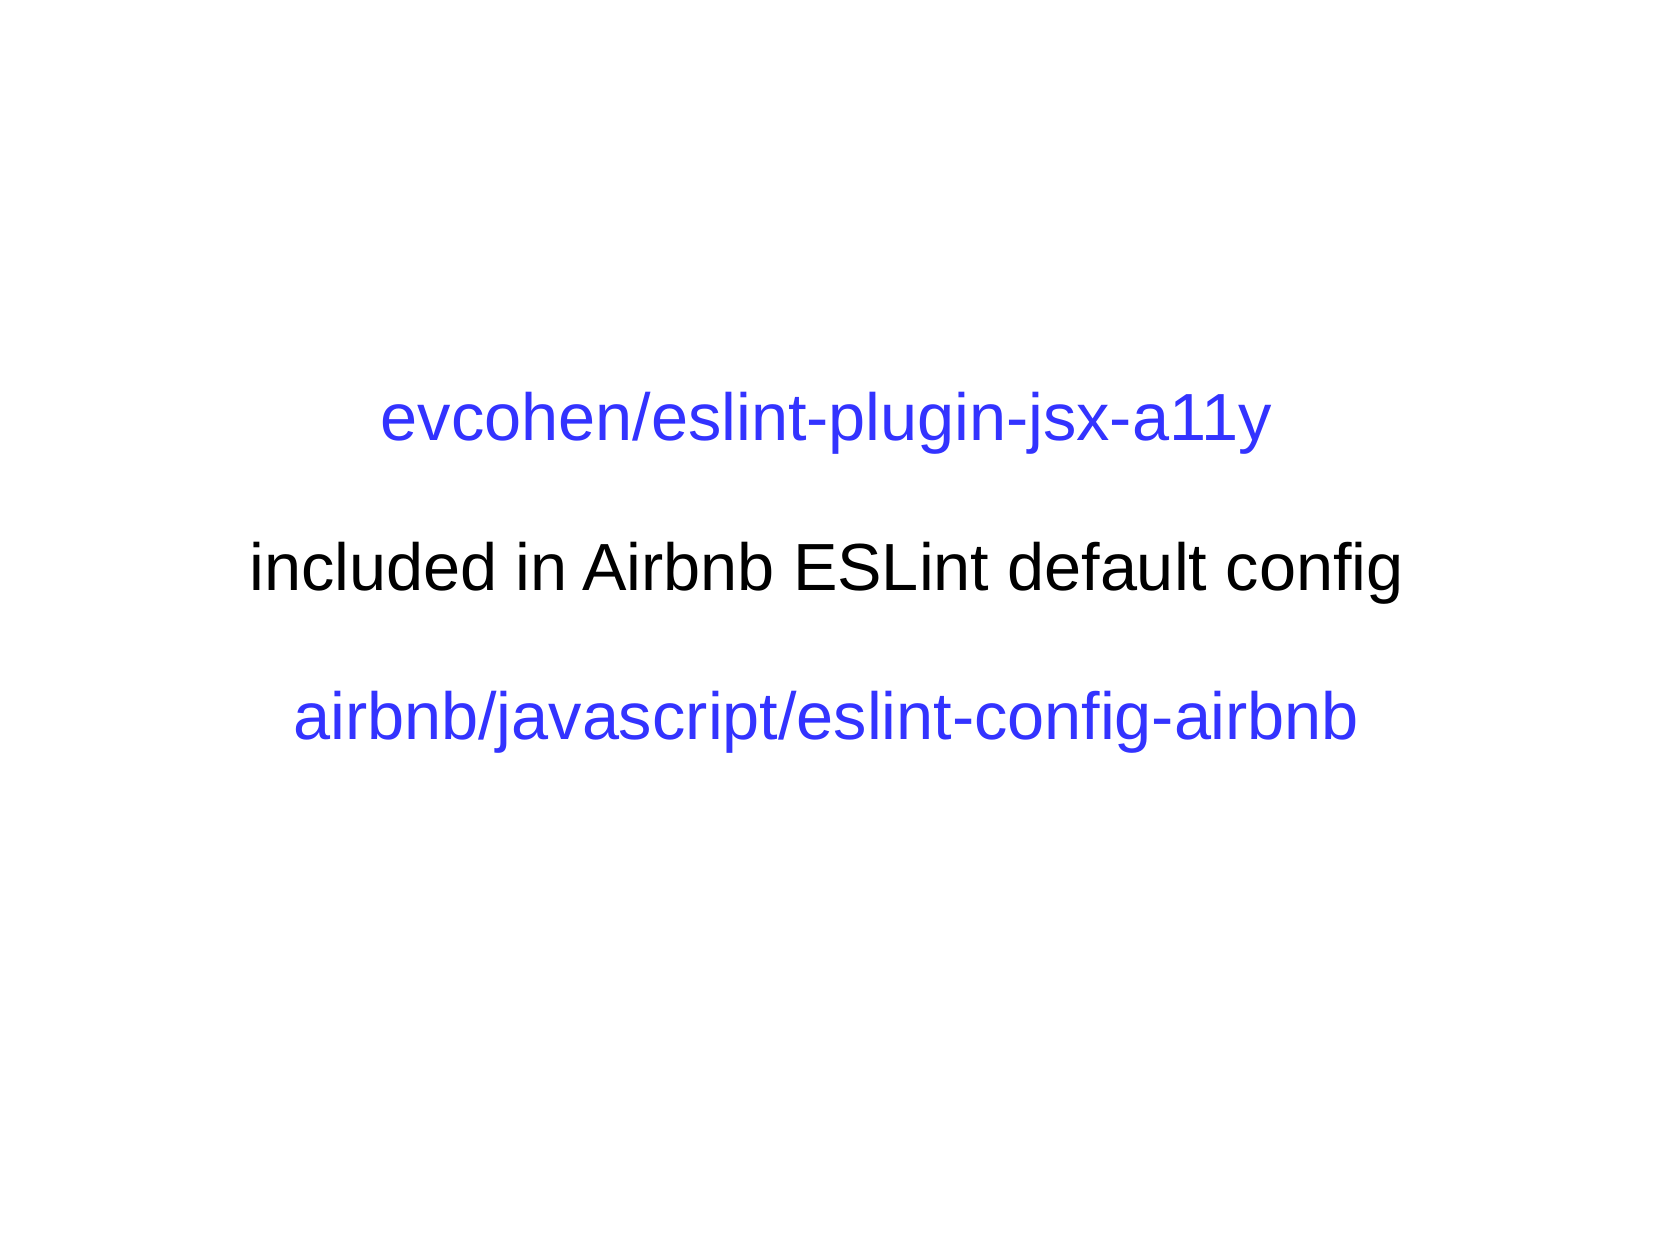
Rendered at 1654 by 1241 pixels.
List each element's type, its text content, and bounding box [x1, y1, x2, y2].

subtitle evcohen/eslint-plugin-jsx-a11y included in Airbnb ESLint default config airbnb/javascript/eslint-config-airbnb [82, 49, 1571, 1010]
